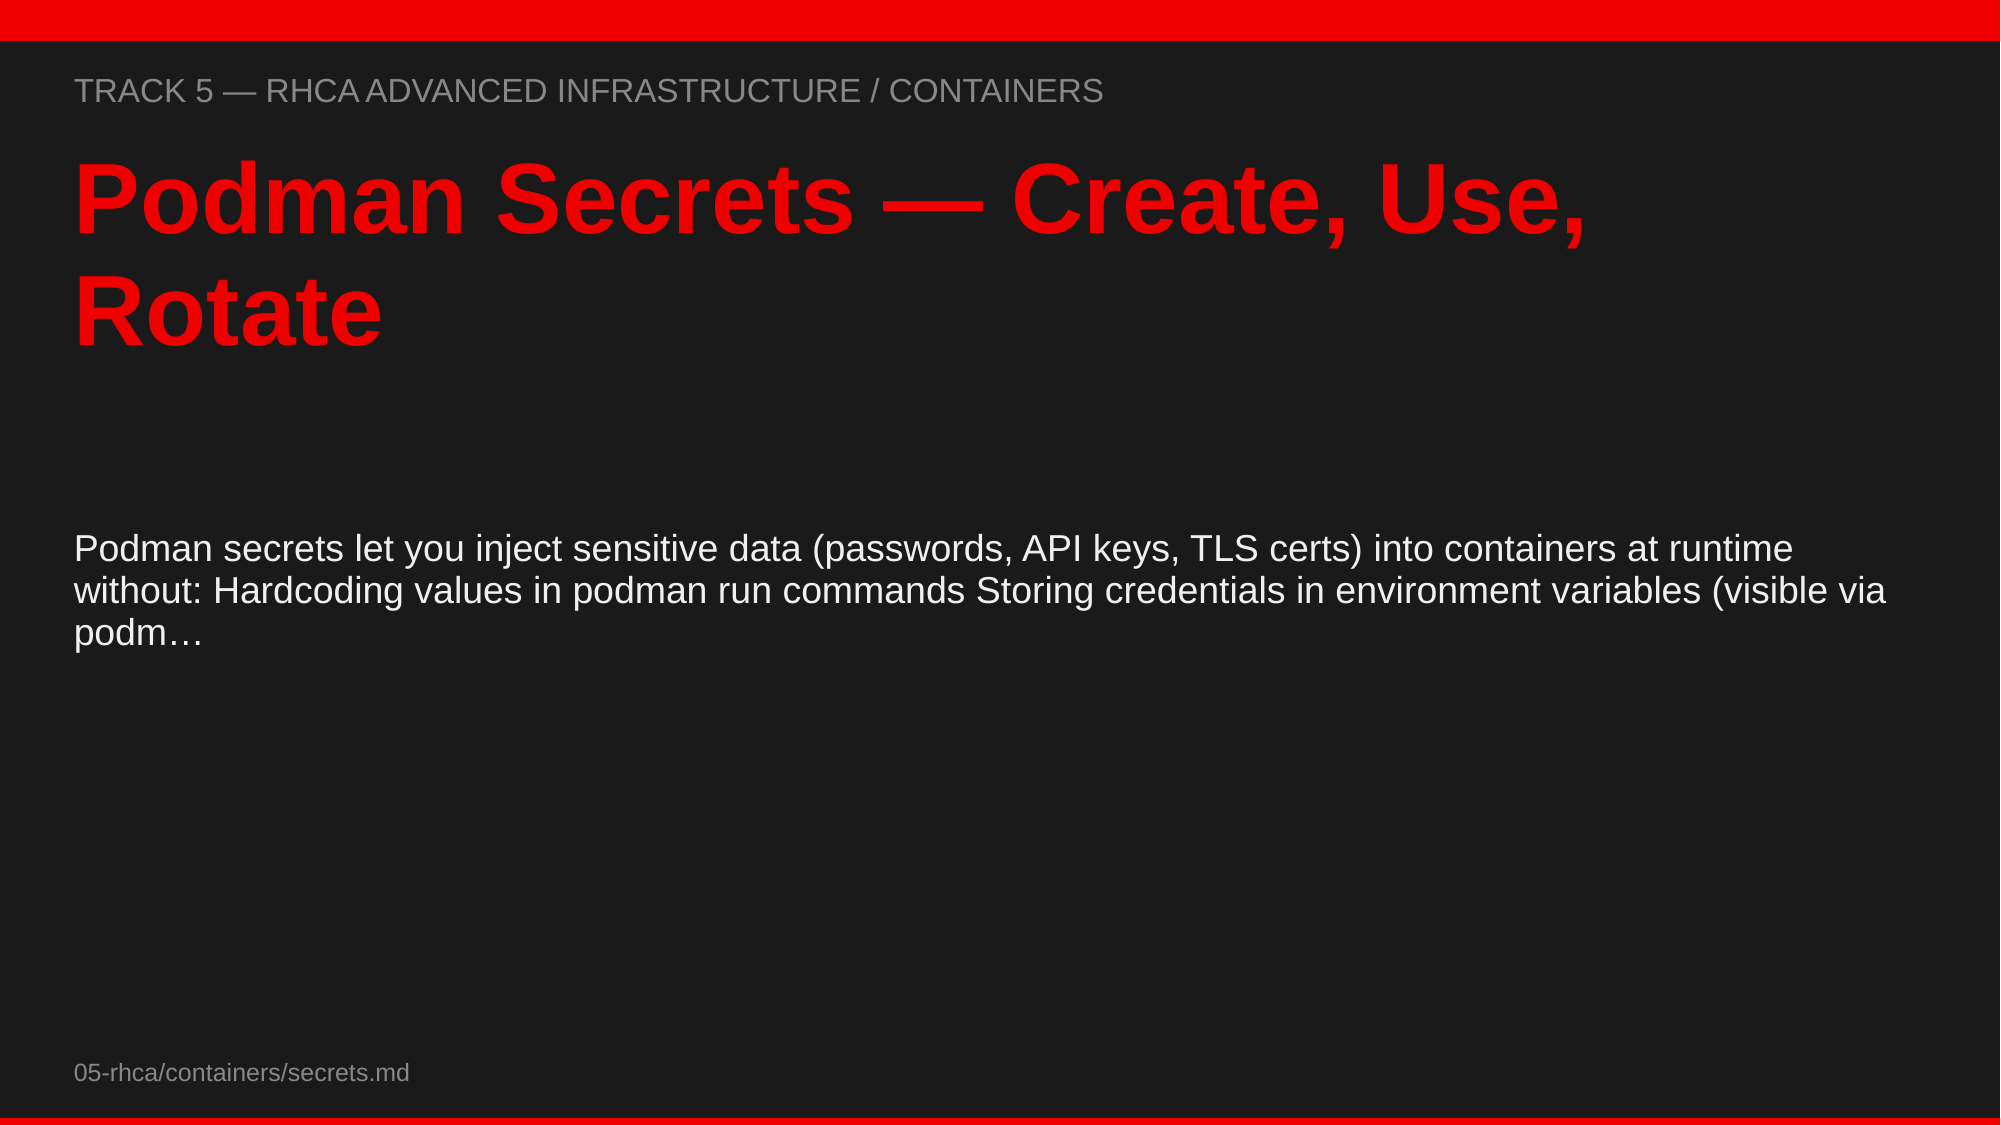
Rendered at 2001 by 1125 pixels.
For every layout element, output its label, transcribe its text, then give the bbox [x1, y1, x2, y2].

text_box 05-rhca/containers/secrets.md [59, 1051, 1942, 1093]
text_box [0, 1117, 2001, 1125]
text_box Podman Secrets — Create, Use, Rotate [59, 135, 1942, 461]
text_box [0, 0, 2001, 42]
text_box Podman secrets let you inject sensitive data (passwords, API keys, TLS certs) into containers at runtime without: Hardcoding values in podman run commands Storing credentials in environment variables (visible via podm… [59, 519, 1942, 727]
text_box TRACK 5 — RHCA ADVANCED INFRASTRUCTURE / CONTAINERS [59, 64, 1942, 119]
